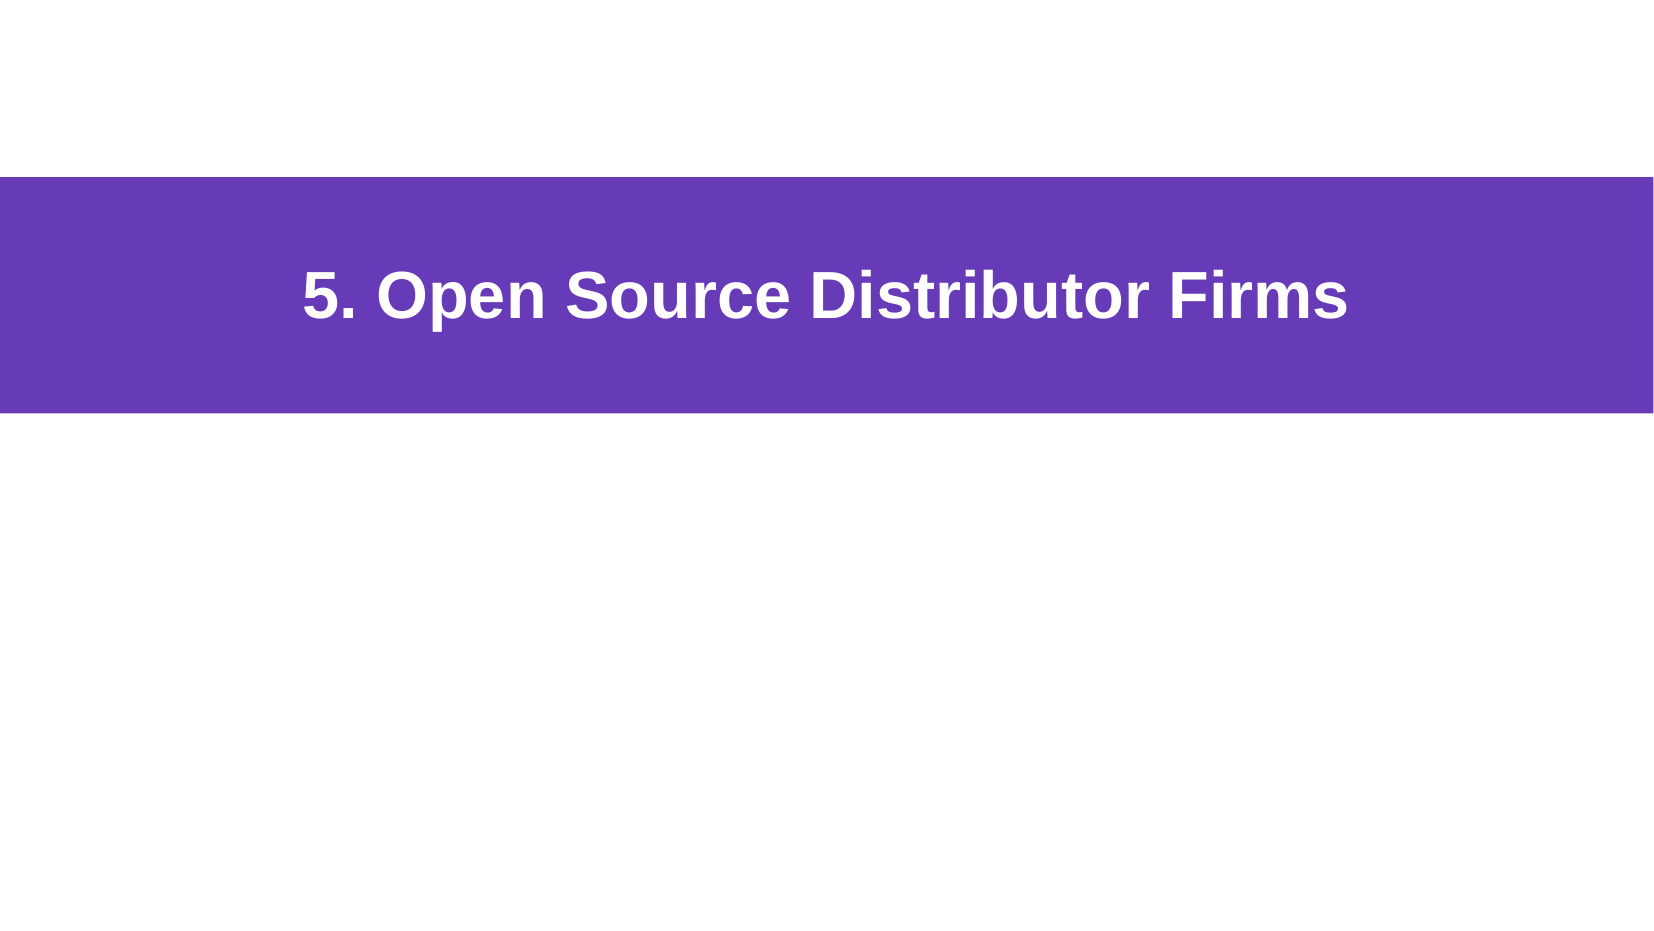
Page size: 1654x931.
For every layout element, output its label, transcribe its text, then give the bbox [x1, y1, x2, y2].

title 5. Open Source Distributor Firms [0, 177, 1654, 414]
